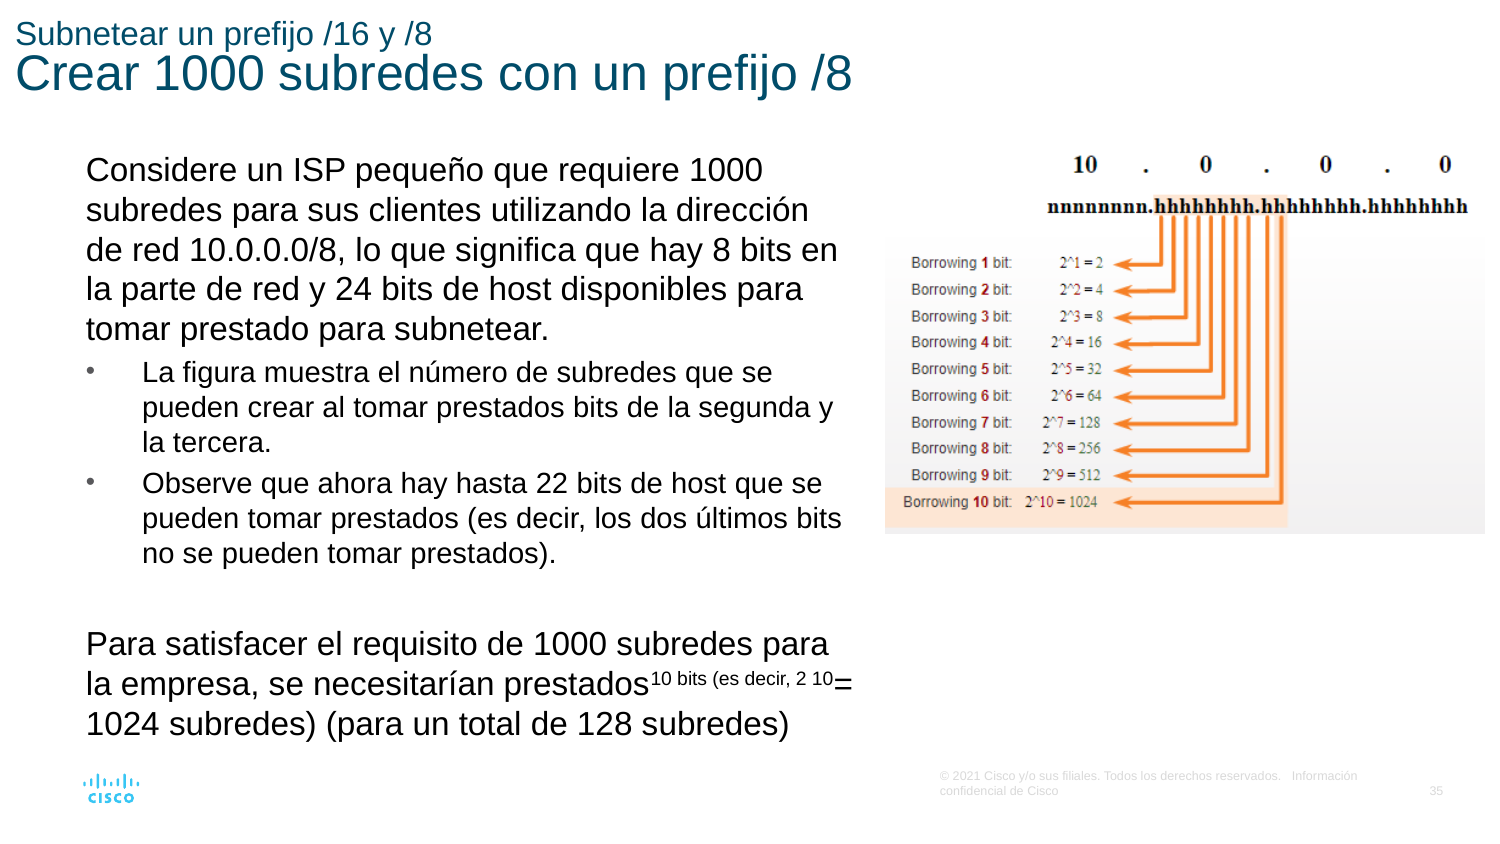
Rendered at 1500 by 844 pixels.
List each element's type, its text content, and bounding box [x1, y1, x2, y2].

title Subnetear un prefijo /16 y /8 Crear 1000 subredes con un prefijo /8 [0, 0, 1369, 121]
picture [885, 135, 1485, 534]
list Considere un ISP pequeño que requiere 1000 subredes para sus clientes utilizando la dirección de red 10.0.0.0/8, lo que significa que hay 8 bits en la parte de red y 24 bits de host disponibles para tomar prestado para subnetear. La figura muestra el número de subredes que se pueden crear al tomar prestados bits de la segunda y la tercera. Observe que ahora hay hasta 22 bits de host que se pueden tomar prestados (es decir, los dos últimos bits no se pueden tomar prestados). Para satisfacer el requisito de 1000 subredes para la empresa, se necesitarían prestados10 bits (es decir, 2 10= 1024 subredes) (para un total de 128 subredes) [70, 140, 869, 645]
